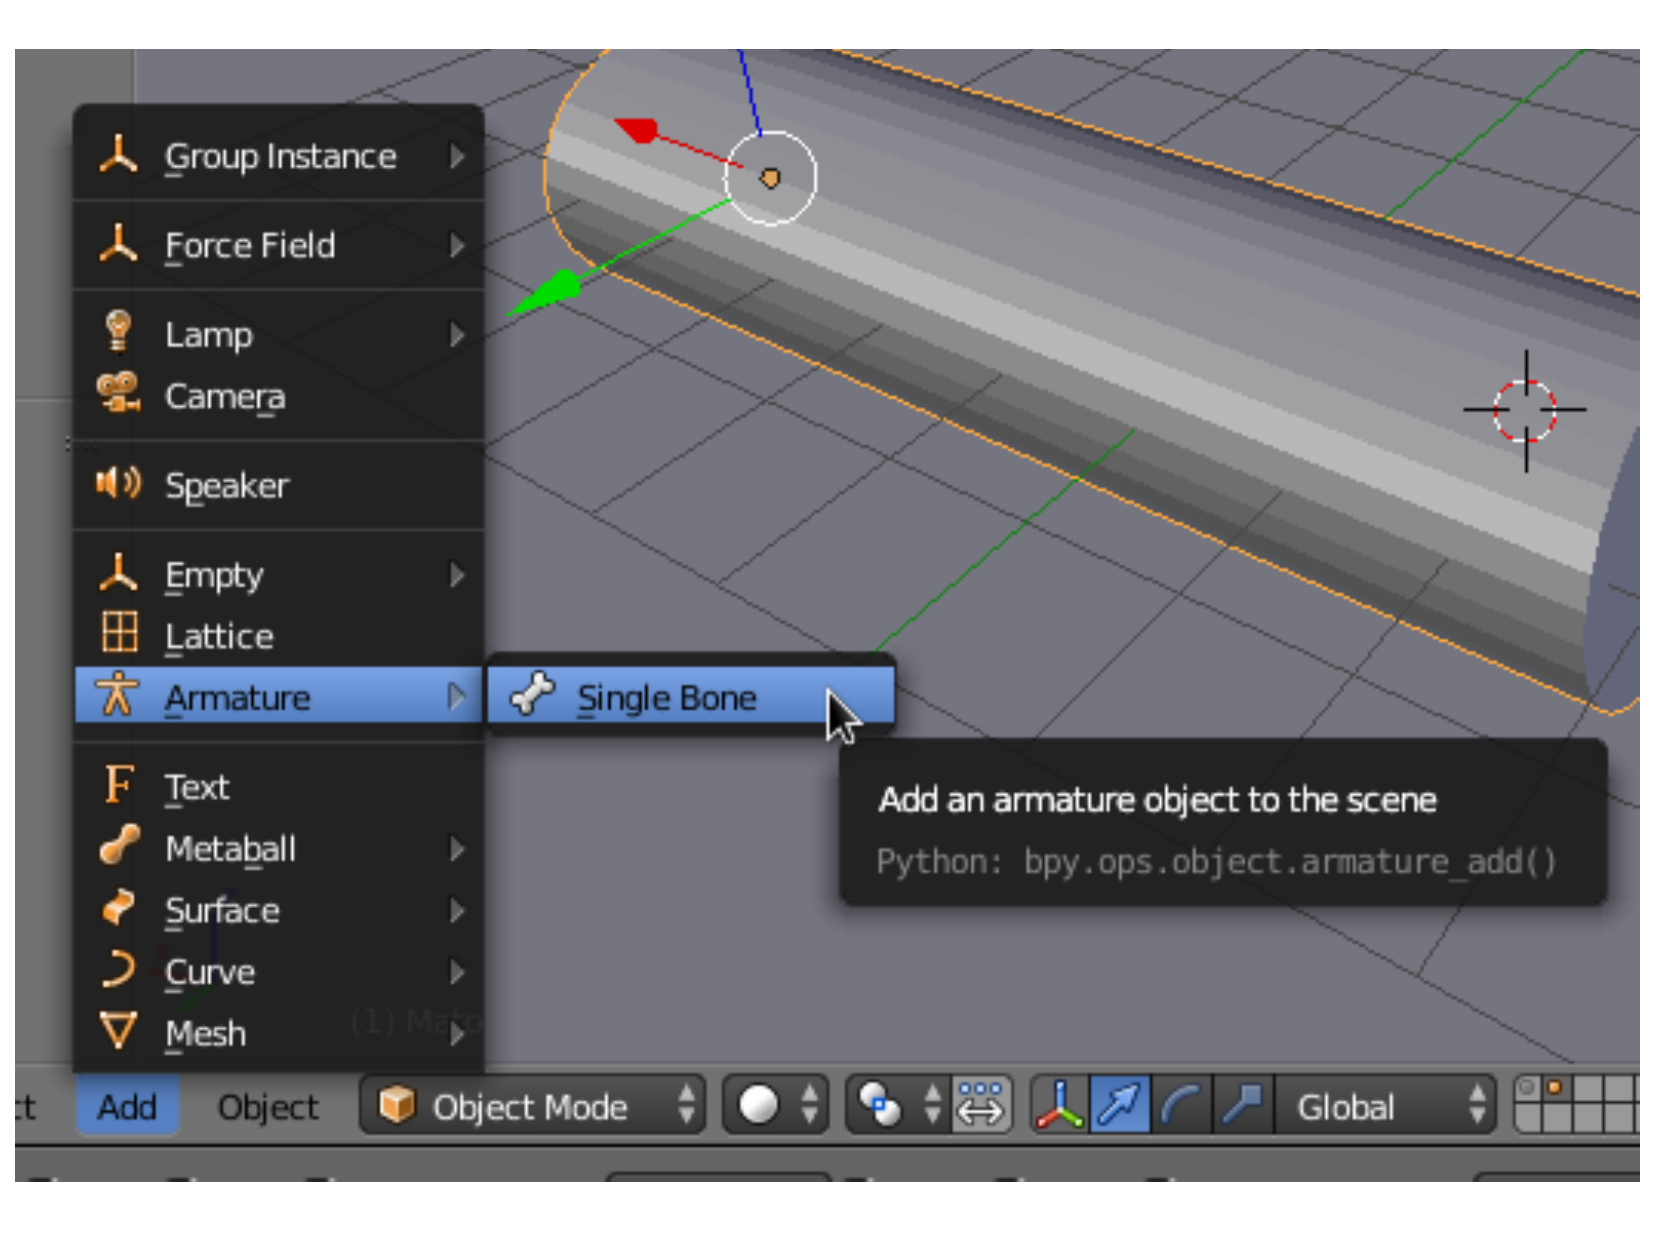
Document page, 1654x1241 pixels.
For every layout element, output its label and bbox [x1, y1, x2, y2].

picture [15, 49, 1640, 1182]
